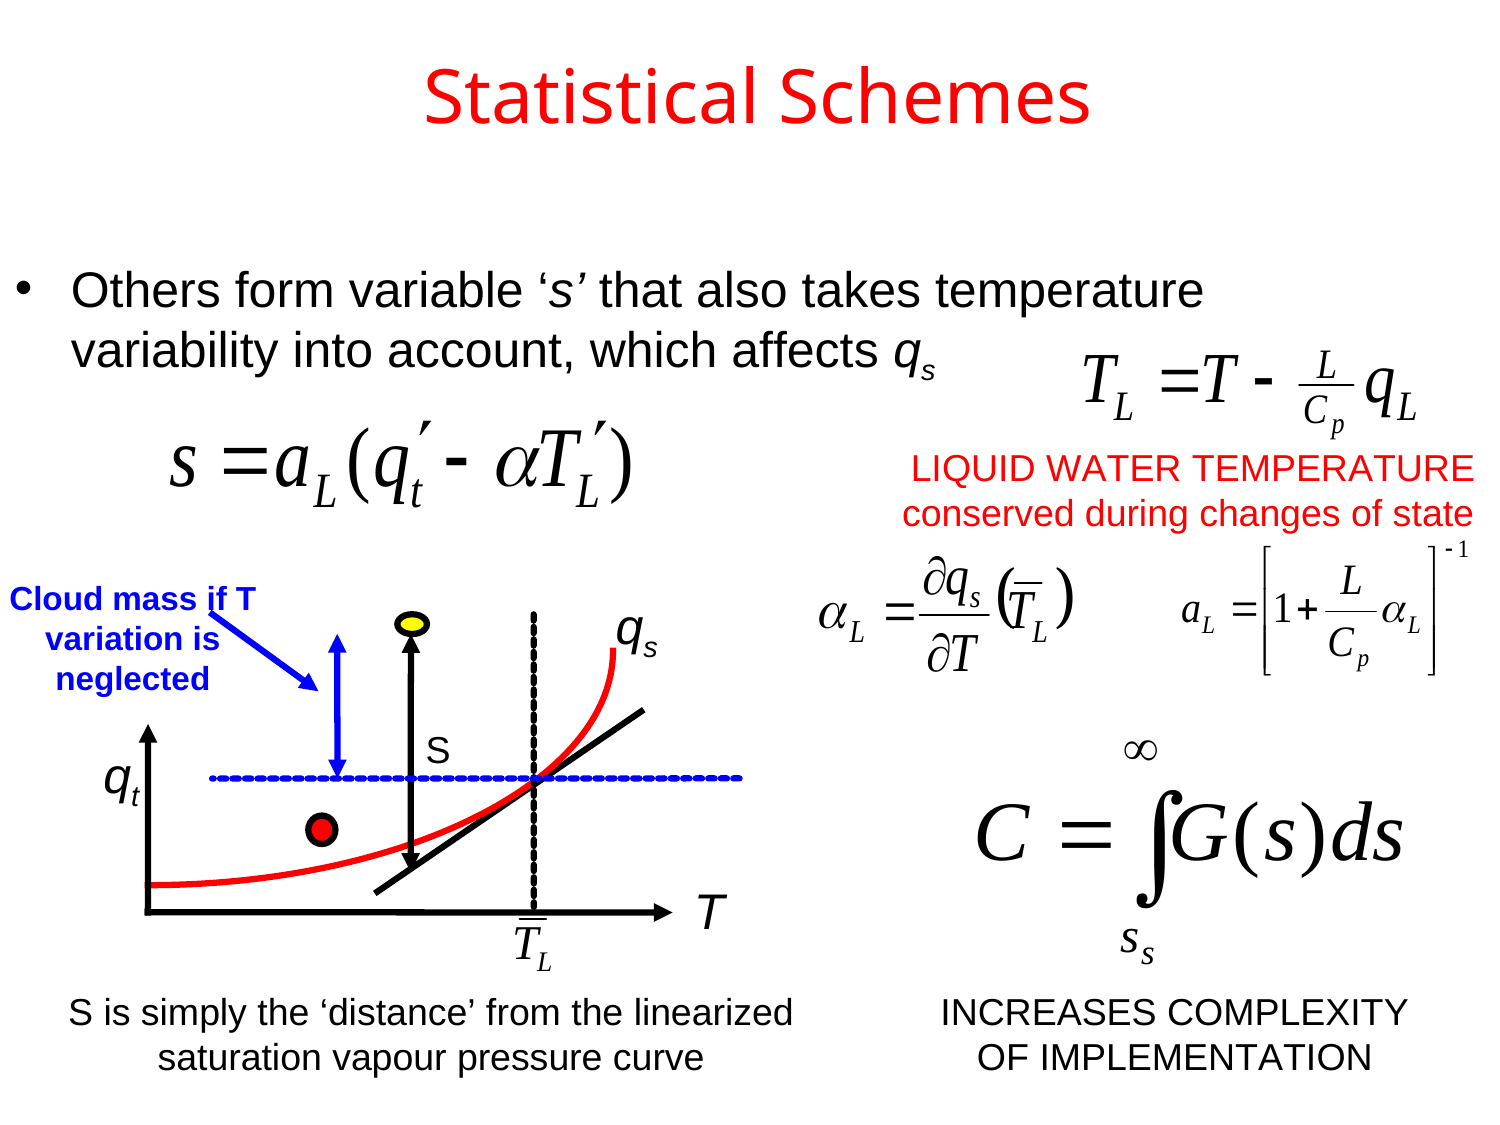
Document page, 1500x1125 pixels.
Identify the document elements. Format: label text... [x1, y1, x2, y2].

text_box S [414, 718, 466, 776]
text_box [308, 815, 336, 845]
chart [507, 907, 563, 980]
chart [812, 542, 1075, 684]
chart [157, 401, 650, 529]
chart [1074, 331, 1430, 436]
text_box Cloud mass if T variation is neglected [0, 569, 300, 705]
text_box S is simply the ‘distance’ from the linearized saturation vapour pressure curve [49, 980, 813, 1086]
text_box [397, 614, 427, 635]
title Statistical Schemes [158, 24, 1359, 163]
chart [963, 705, 1419, 980]
text_box qs [600, 587, 673, 671]
chart [1175, 543, 1476, 684]
text_box T [679, 871, 740, 948]
text_box qt [88, 736, 154, 820]
text_box LIQUID WATER TEMPERATURE conserved during changes of state [887, 436, 1500, 543]
list Others form variable ‘s’ that also takes temperature variability into account, which affects qs [0, 249, 1413, 394]
text_box INCREASES COMPLEXITY OF IMPLEMENTATION [925, 980, 1425, 1086]
